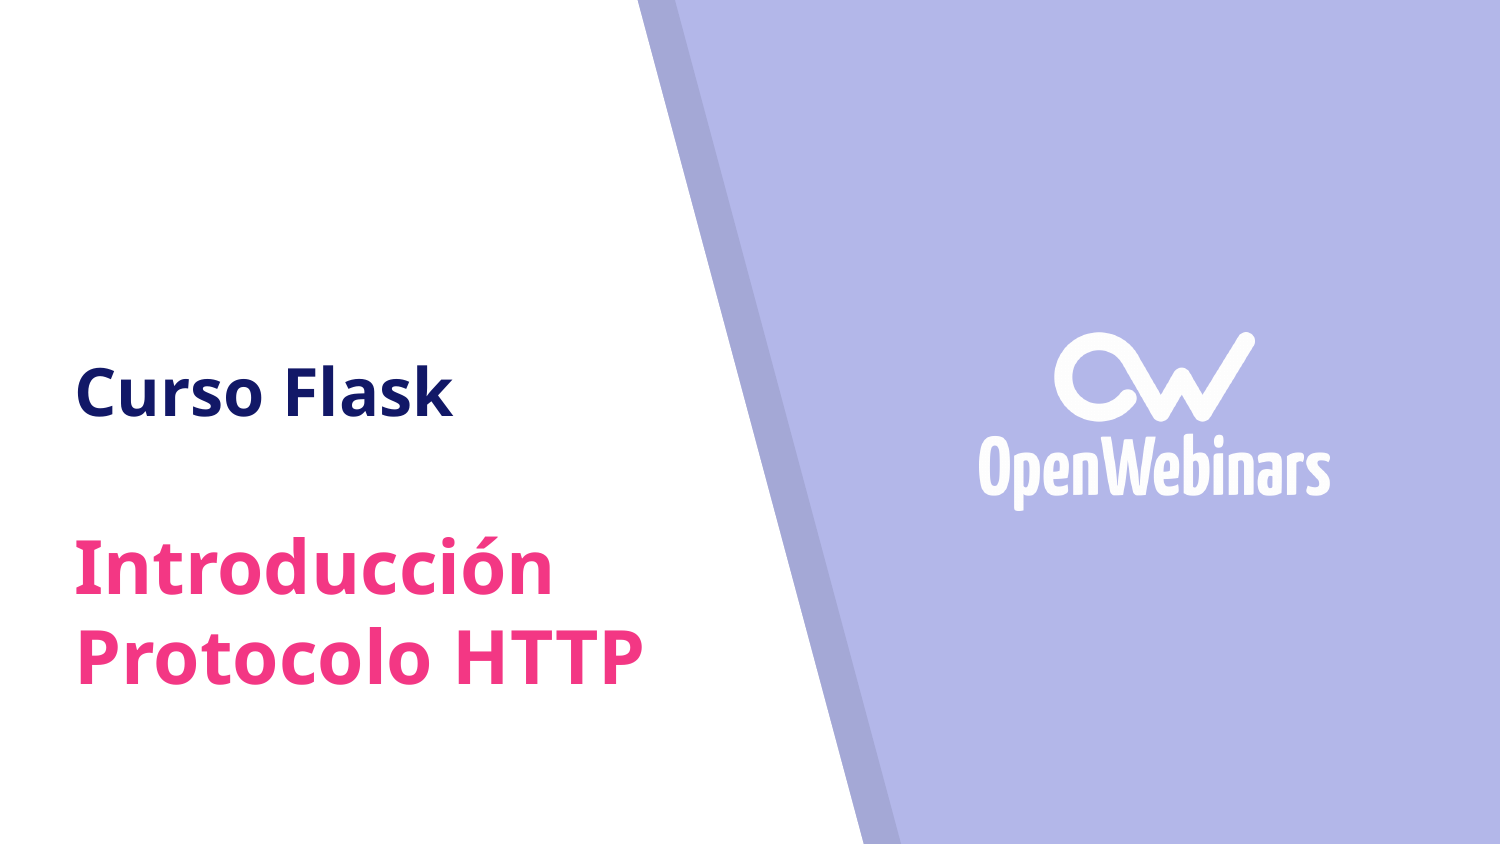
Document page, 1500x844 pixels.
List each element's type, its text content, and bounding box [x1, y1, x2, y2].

picture [979, 332, 1330, 512]
title Curso Flask Introducción Protocolo HTTP [59, 520, 863, 715]
